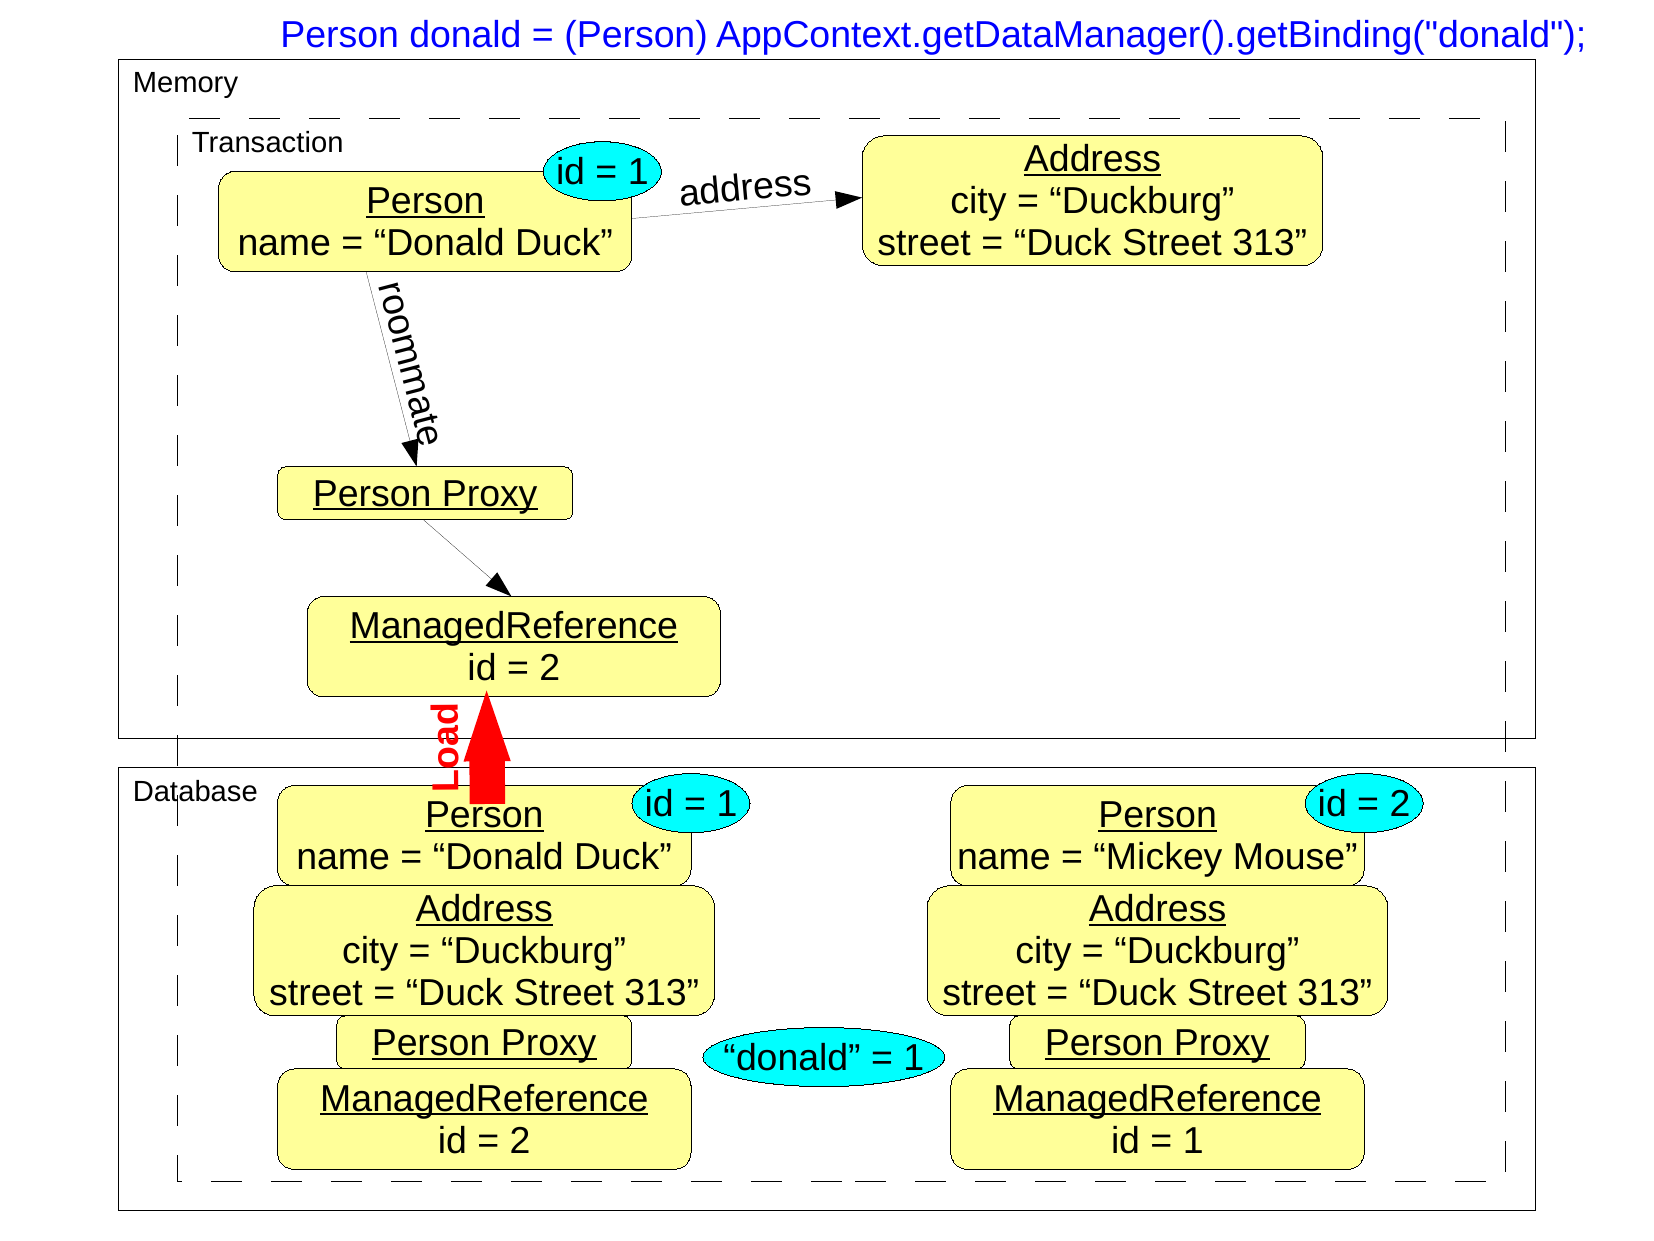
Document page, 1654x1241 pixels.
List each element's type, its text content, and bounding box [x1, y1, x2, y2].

text_box Database [118, 767, 1536, 1211]
text_box ManagedReference id = 2 [307, 596, 721, 697]
text_box Transaction [177, 118, 1506, 1182]
text_box ManagedReference id = 1 [950, 1068, 1365, 1170]
text_box id = 1 [543, 141, 662, 201]
text_box Person Proxy [336, 1015, 632, 1069]
text_box Memory [118, 59, 1536, 739]
text_box Person name = “Mickey Mouse” [950, 785, 1365, 885]
text_box Address city = “Duckburg” street = “Duck Street 313” [862, 135, 1323, 266]
text_box “donald” = 1 [702, 1027, 945, 1087]
text_box Address city = “Duckburg” street = “Duck Street 313” [253, 885, 715, 1016]
text_box id = 1 [631, 773, 751, 833]
text_box ManagedReference id = 2 [277, 1068, 692, 1170]
text_box Person Proxy [277, 466, 573, 520]
text_box Person name = “Donald Duck” [277, 785, 692, 885]
text_box id = 2 [1305, 773, 1424, 833]
text_box Person name = “Donald Duck” [218, 171, 632, 272]
text_box Person donald = (Person) AppContext.getDataManager().getBinding("donald"); [265, 6, 1654, 64]
text_box Address city = “Duckburg” street = “Duck Street 313” [927, 885, 1388, 1016]
text_box Person Proxy [1009, 1015, 1306, 1069]
